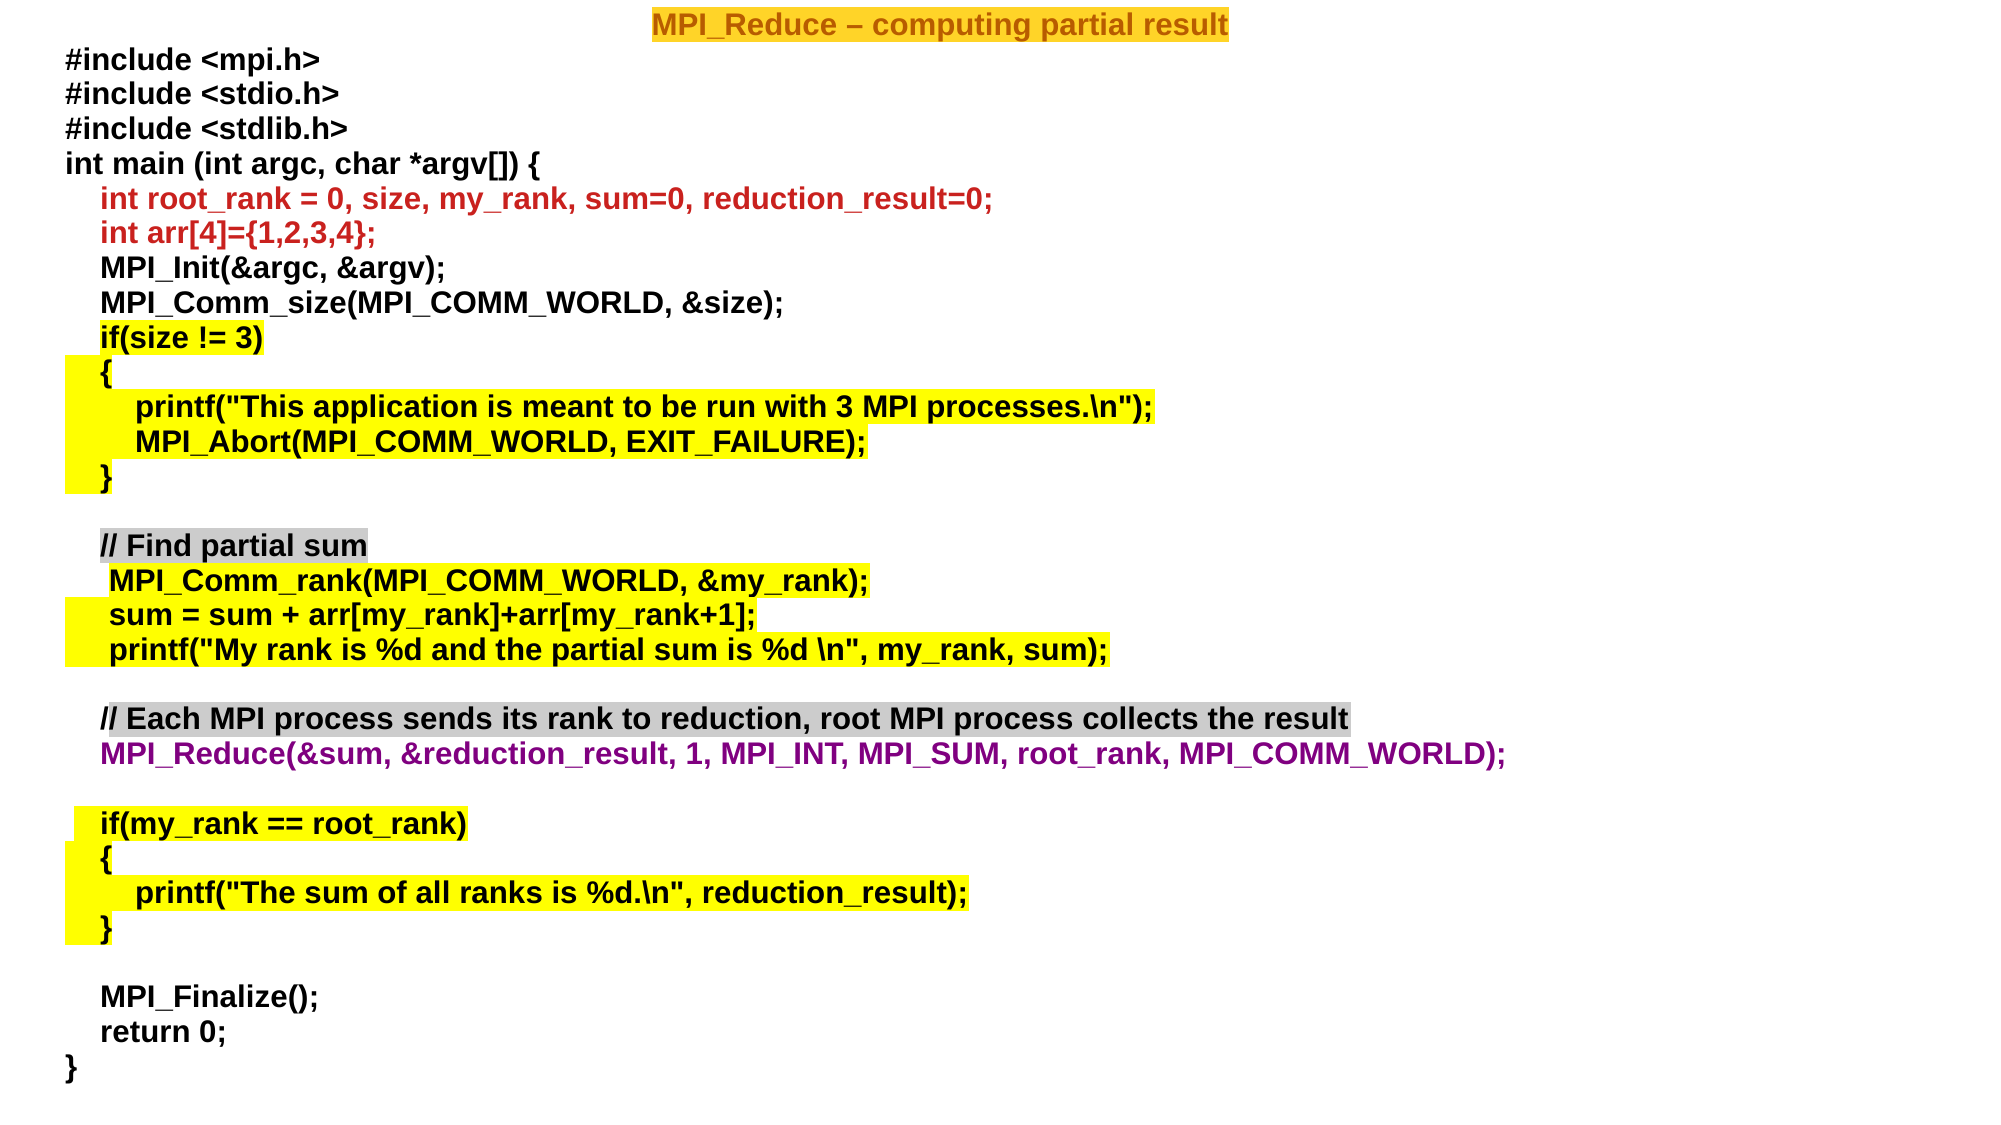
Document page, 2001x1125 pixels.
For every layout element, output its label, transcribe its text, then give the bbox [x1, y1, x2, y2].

text_box MPI_Reduce – computing partial result #include <mpi.h> #include <stdio.h> #include <stdlib.h> int main (int argc, char *argv[]) { int root_rank = 0, size, my_rank, sum=0, reduction_result=0; int arr[4]={1,2,3,4}; MPI_Init(&argc, &argv); MPI_Comm_size(MPI_COMM_WORLD, &size); if(size != 3) { printf("This application is meant to be run with 3 MPI processes.\n"); MPI_Abort(MPI_COMM_WORLD, EXIT_FAILURE); } // Find partial sum MPI_Comm_rank(MPI_COMM_WORLD, &my_rank); sum = sum + arr[my_rank]+arr[my_rank+1]; printf("My rank is %d and the partial sum is %d \n", my_rank, sum); // Each MPI process sends its rank to reduction, root MPI process collects the result MPI_Reduce(&sum, &reduction_result, 1, MPI_INT, MPI_SUM, root_rank, MPI_COMM_WORLD); if(my_rank == root_rank) { printf("The sum of all ranks is %d.\n", reduction_result); } MPI_Finalize(); return 0; } [50, 0, 1831, 1092]
